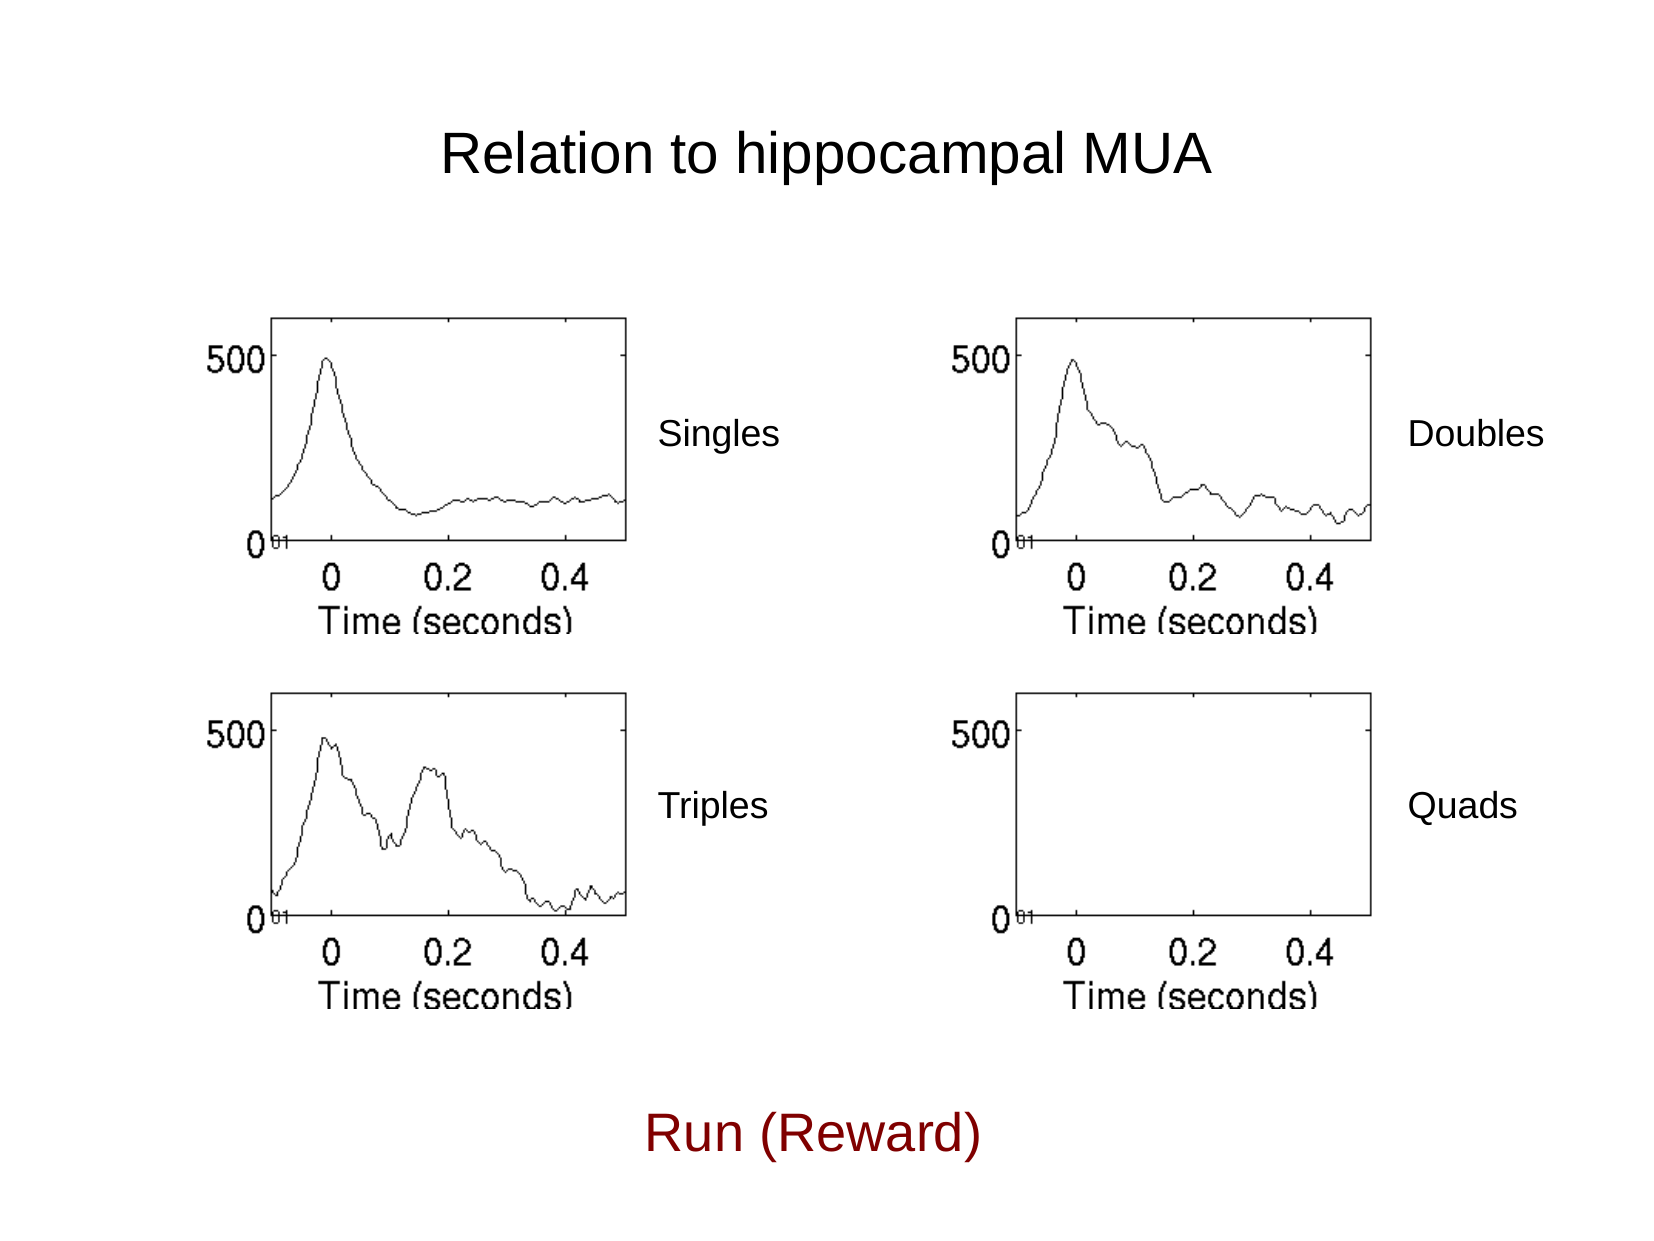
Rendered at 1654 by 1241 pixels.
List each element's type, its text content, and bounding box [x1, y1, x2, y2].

picture [951, 665, 1415, 1009]
text_box Triples [642, 777, 784, 834]
title Relation to hippocampal MUA [82, 49, 1571, 257]
picture [206, 665, 670, 1009]
text_box Doubles [1392, 405, 1560, 462]
text_box Run (Reward) [630, 1094, 998, 1171]
picture [206, 290, 670, 634]
picture [951, 290, 1415, 634]
text_box Singles [642, 405, 796, 462]
text_box Quads [1392, 777, 1533, 834]
